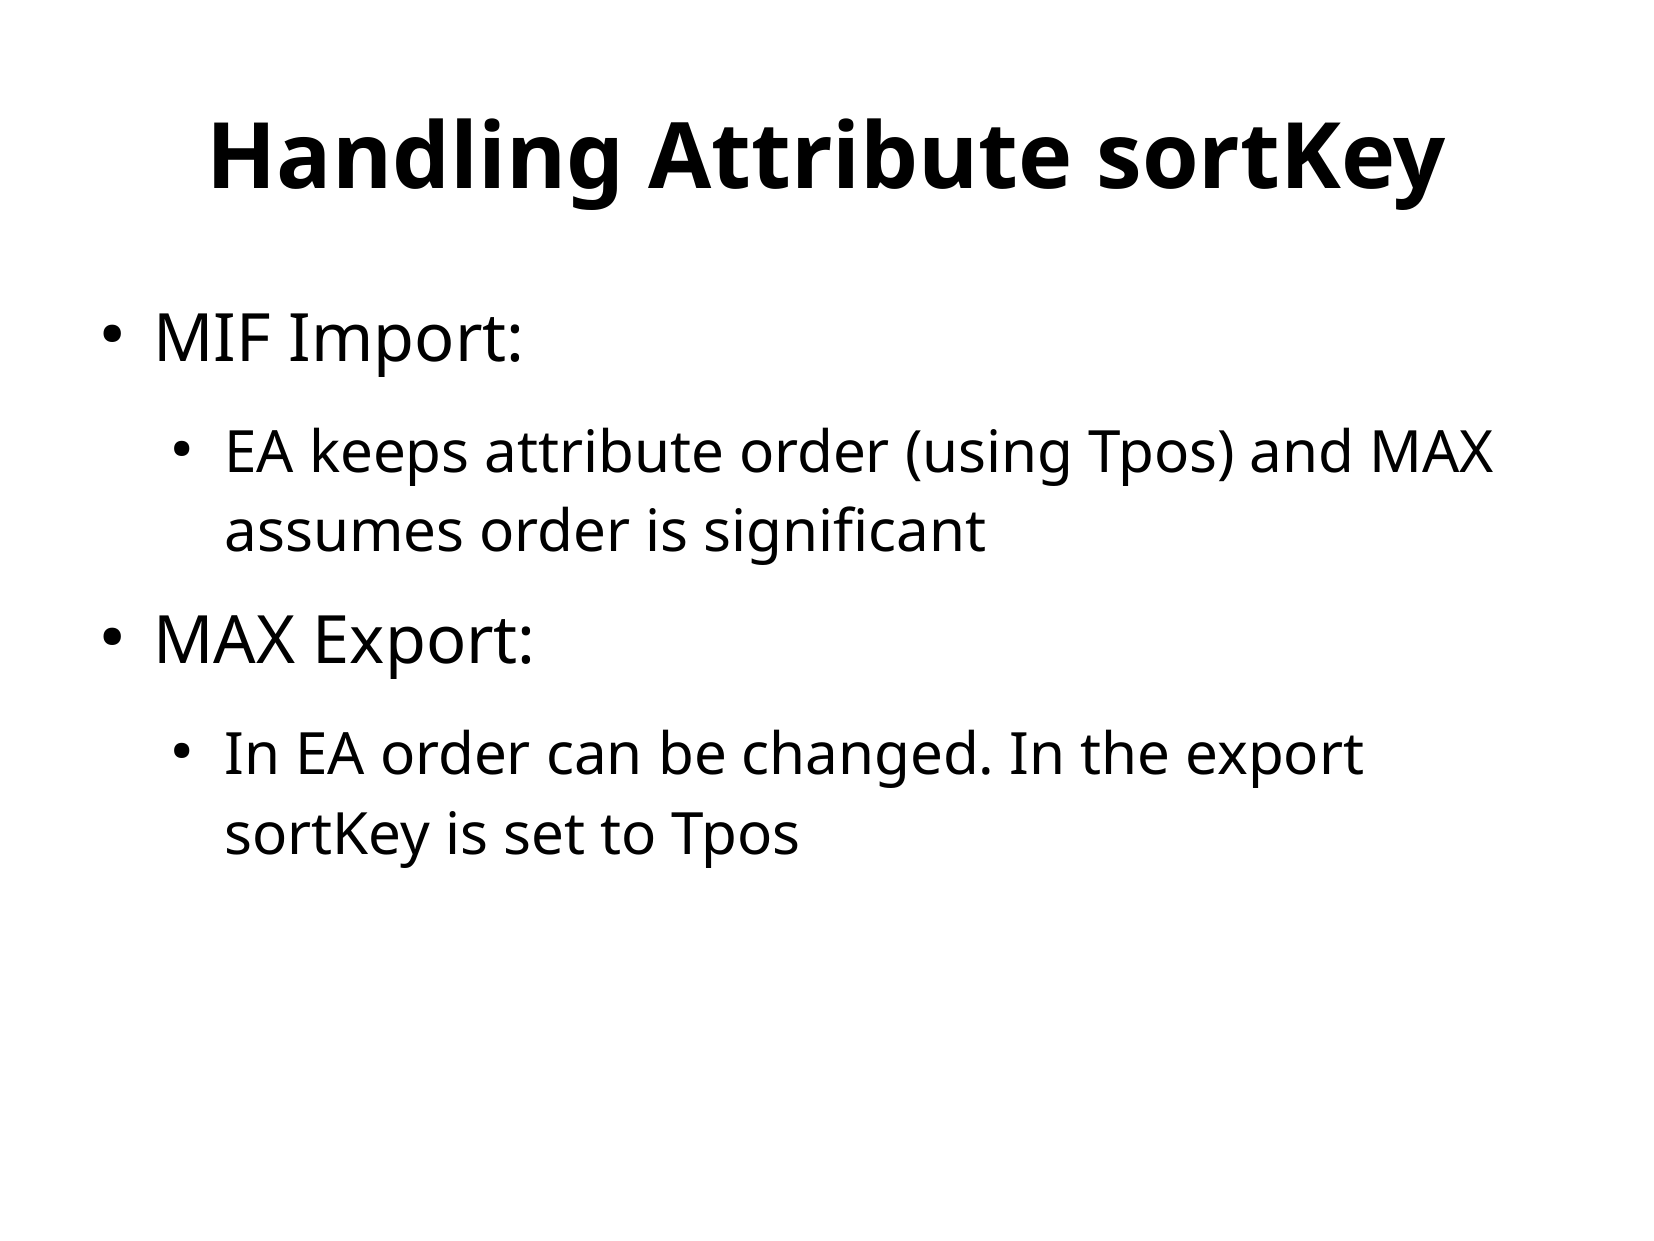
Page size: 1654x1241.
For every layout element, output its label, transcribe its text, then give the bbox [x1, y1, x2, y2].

title Handling Attribute sortKey [82, 49, 1571, 257]
list MIF Import: EA keeps attribute order (using Tpos) and MAX assumes order is significant MAX Export: In EA order can be changed. In the export sortKey is set to Tpos [82, 290, 1571, 1010]
